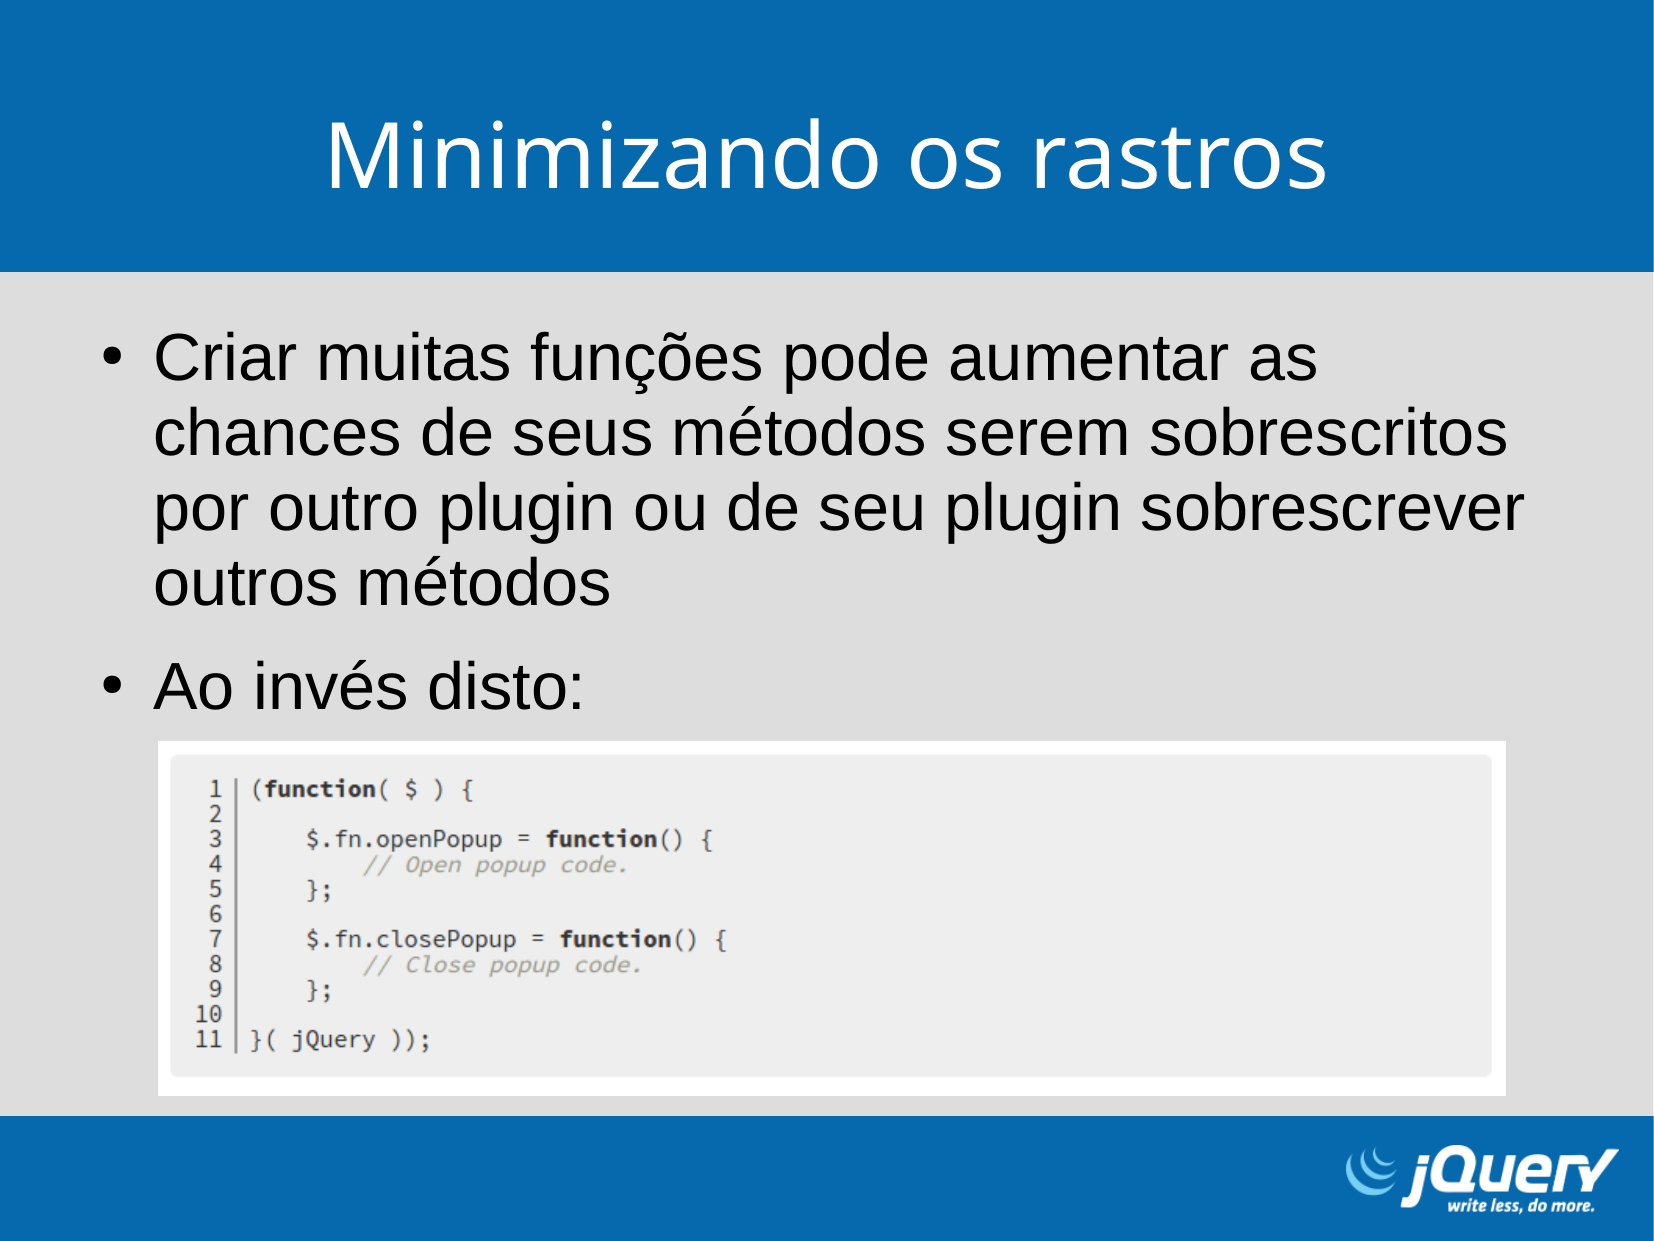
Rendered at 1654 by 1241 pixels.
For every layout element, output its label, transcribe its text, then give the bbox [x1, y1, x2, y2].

picture [0, 1116, 1654, 1241]
picture [0, 0, 1654, 272]
picture [158, 741, 1506, 1097]
title Minimizando os rastros [82, 49, 1571, 257]
list Criar muitas funções pode aumentar as chances de seus métodos serem sobrescritos por outro plugin ou de seu plugin sobrescrever outros métodos Ao invés disto: [82, 320, 1571, 1040]
